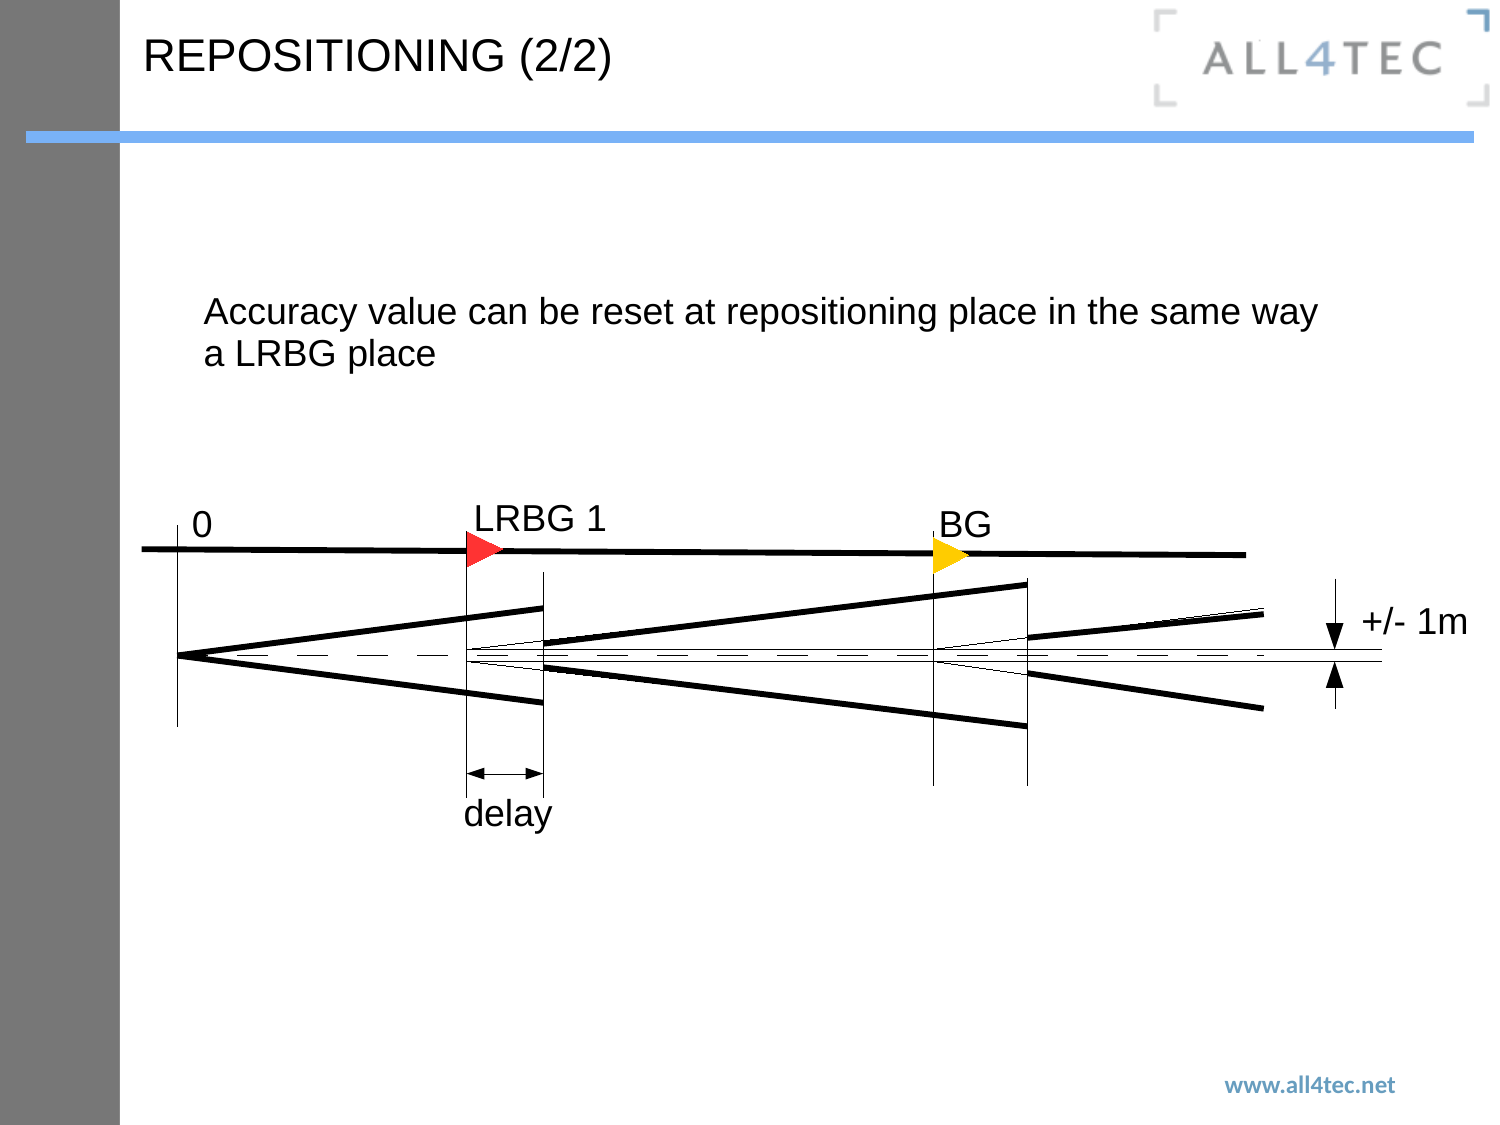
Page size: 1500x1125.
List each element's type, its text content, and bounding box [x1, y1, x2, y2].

text_box [467, 547, 503, 567]
title REPOSITIONING (2/2) [130, 19, 1152, 114]
text_box +/- 1m [1346, 592, 1484, 650]
text_box delay [448, 785, 568, 843]
text_box 0 [177, 496, 228, 553]
text_box [933, 537, 969, 574]
text_box Accuracy value can be reset at repositioning place in the same way a LRBG place [188, 283, 1345, 383]
picture [1151, 7, 1493, 109]
text_box LRBG 1 [458, 490, 622, 547]
text_box BG [923, 496, 1008, 553]
